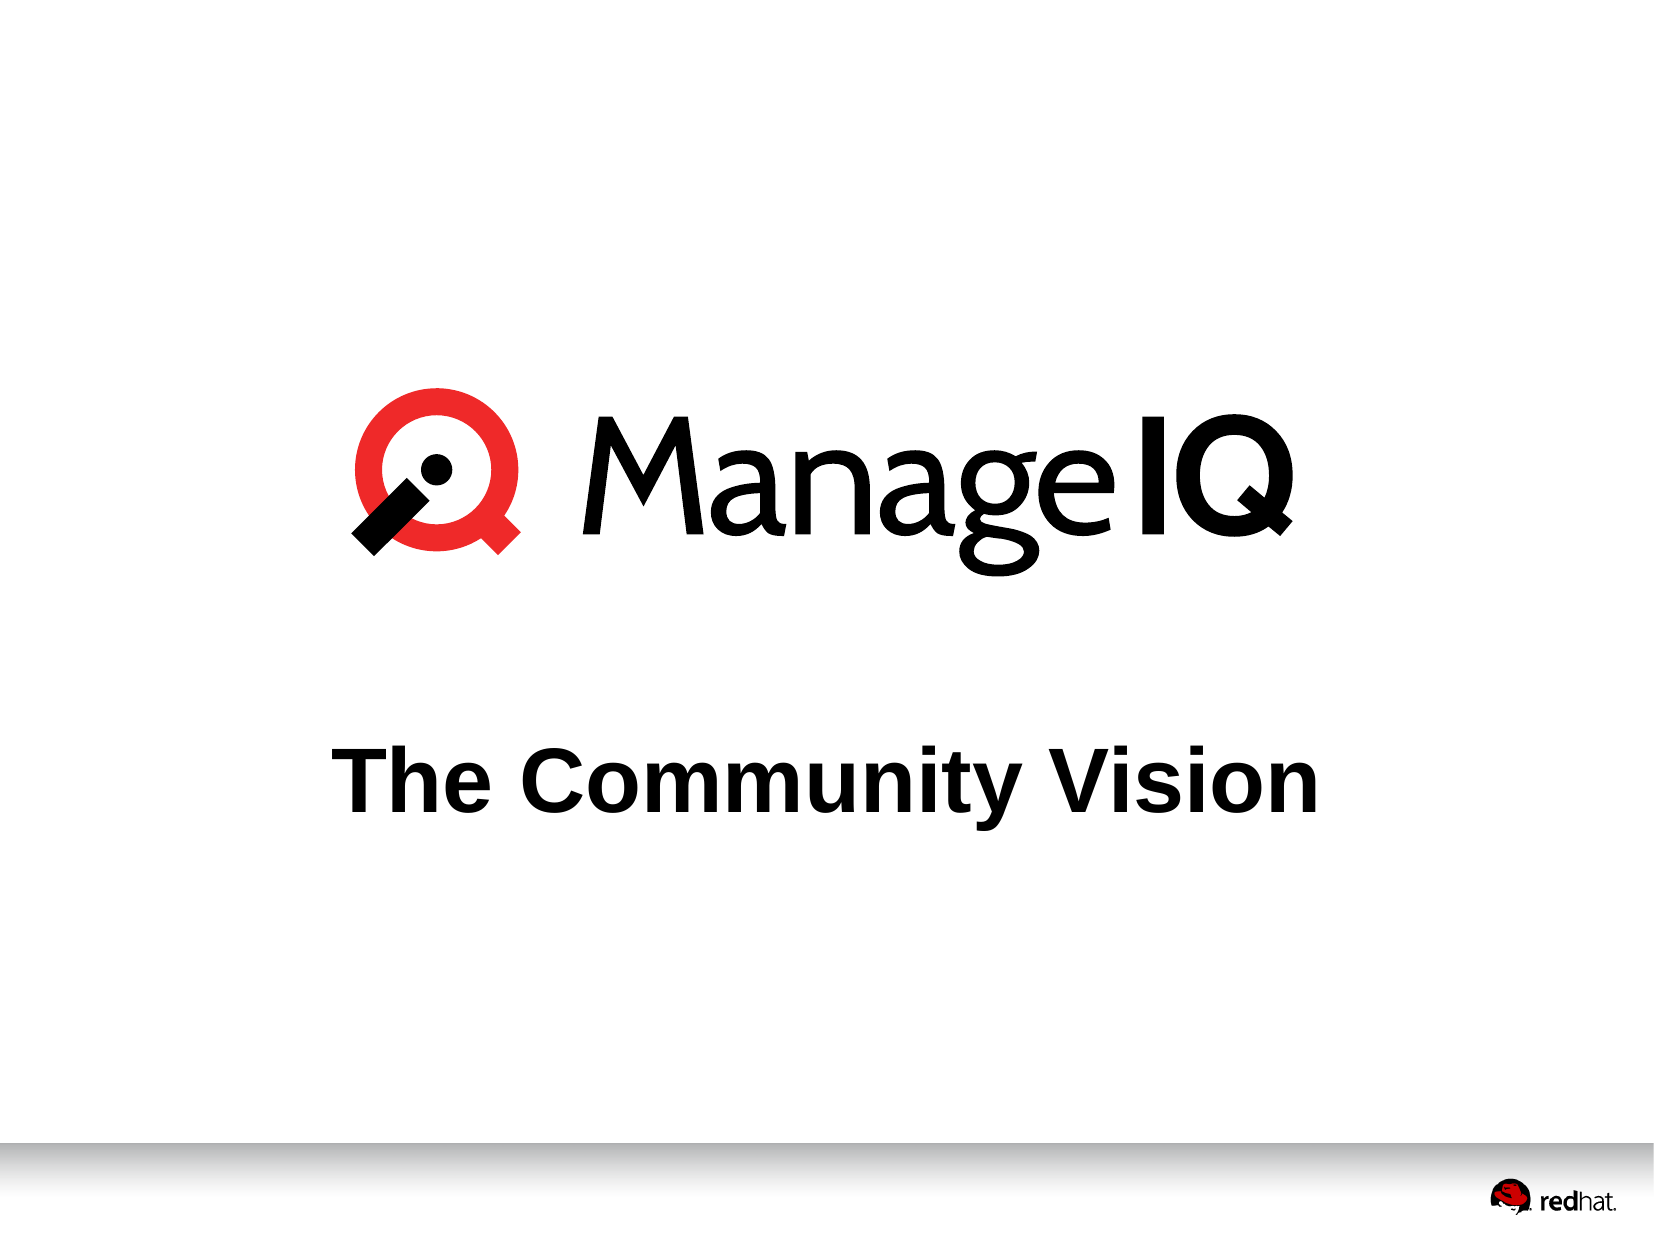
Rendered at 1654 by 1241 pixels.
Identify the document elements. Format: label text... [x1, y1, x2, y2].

picture [0, 1143, 1654, 1241]
picture [301, 339, 1352, 601]
text_box The Community Vision [286, 722, 1367, 841]
